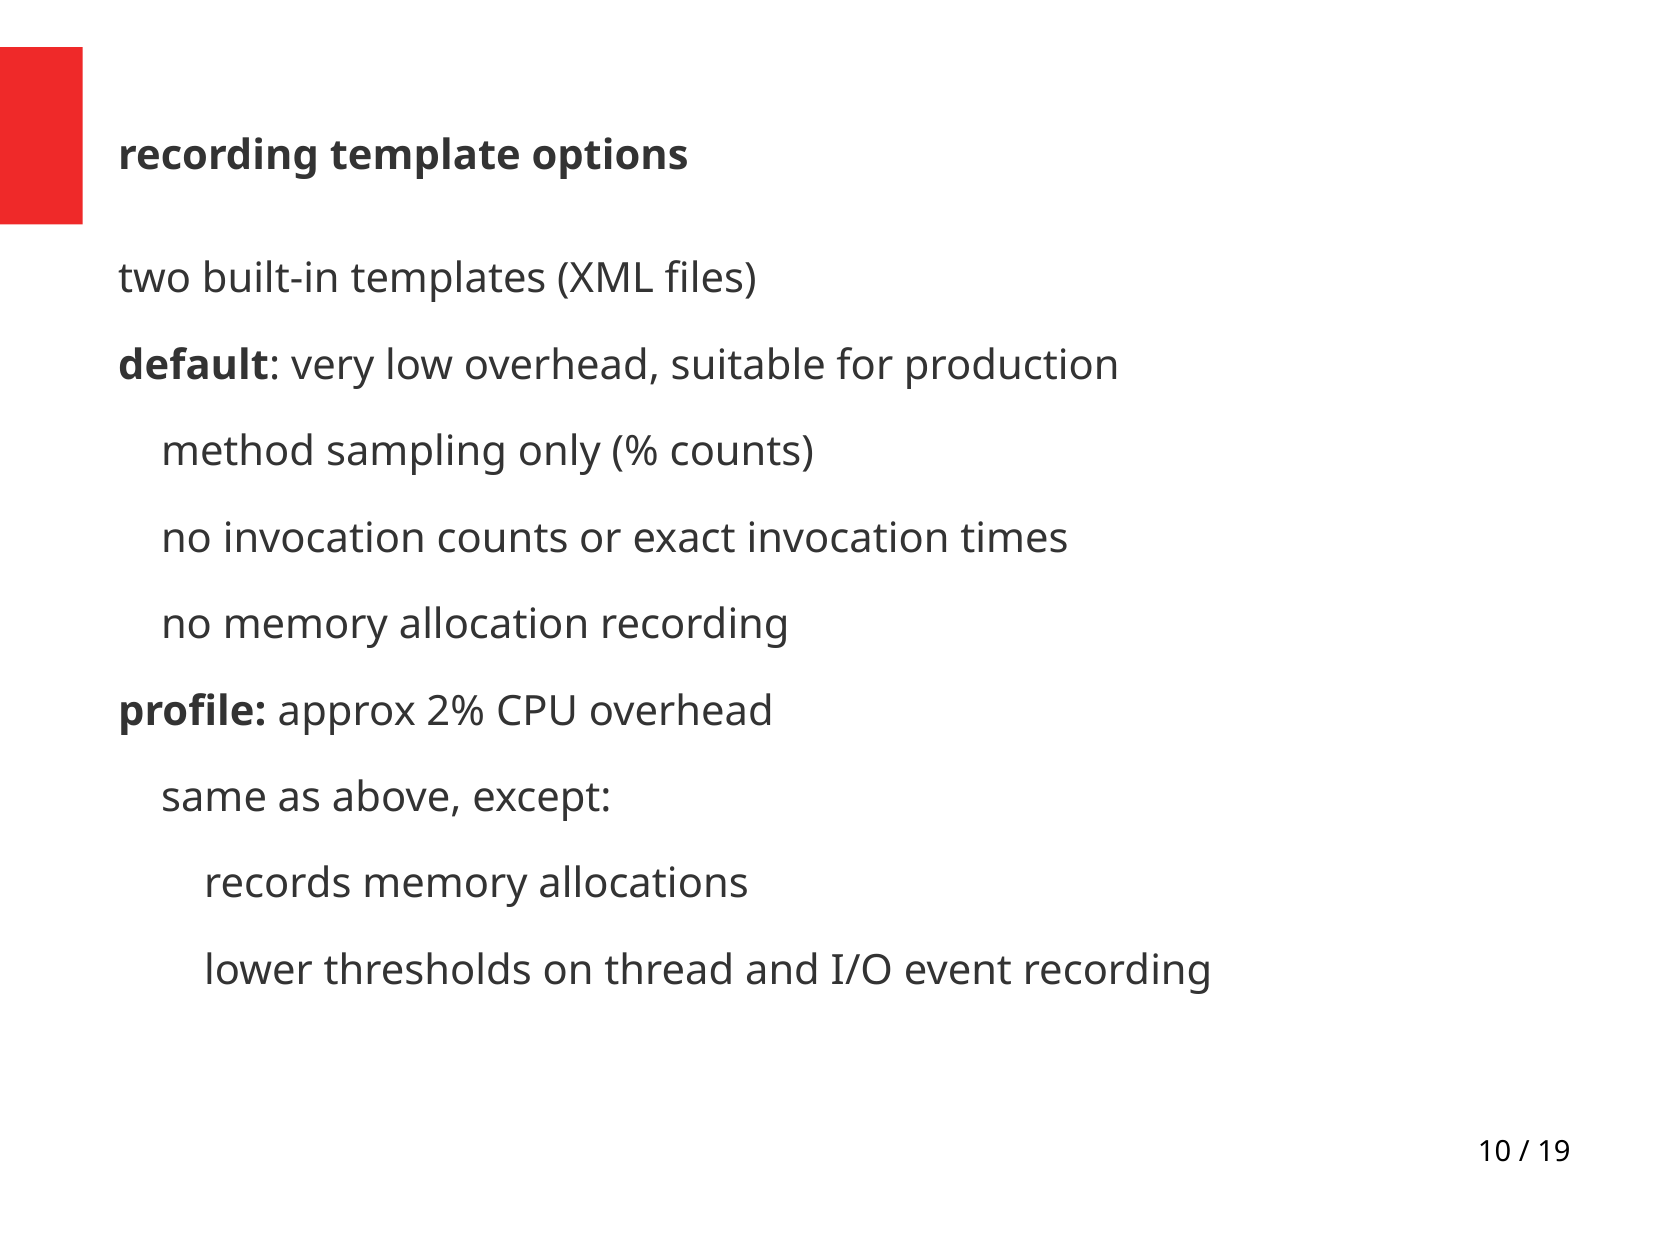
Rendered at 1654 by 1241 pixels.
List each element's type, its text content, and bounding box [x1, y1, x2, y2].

list two built-in templates (XML files) default: very low overhead, suitable for production method sampling only (% counts) no invocation counts or exact invocation times no memory allocation recording profile: approx 2% CPU overhead same as above, except: records memory allocations lower thresholds on thread and I/O event recording [118, 248, 1536, 968]
title recording template options [118, 49, 1571, 257]
